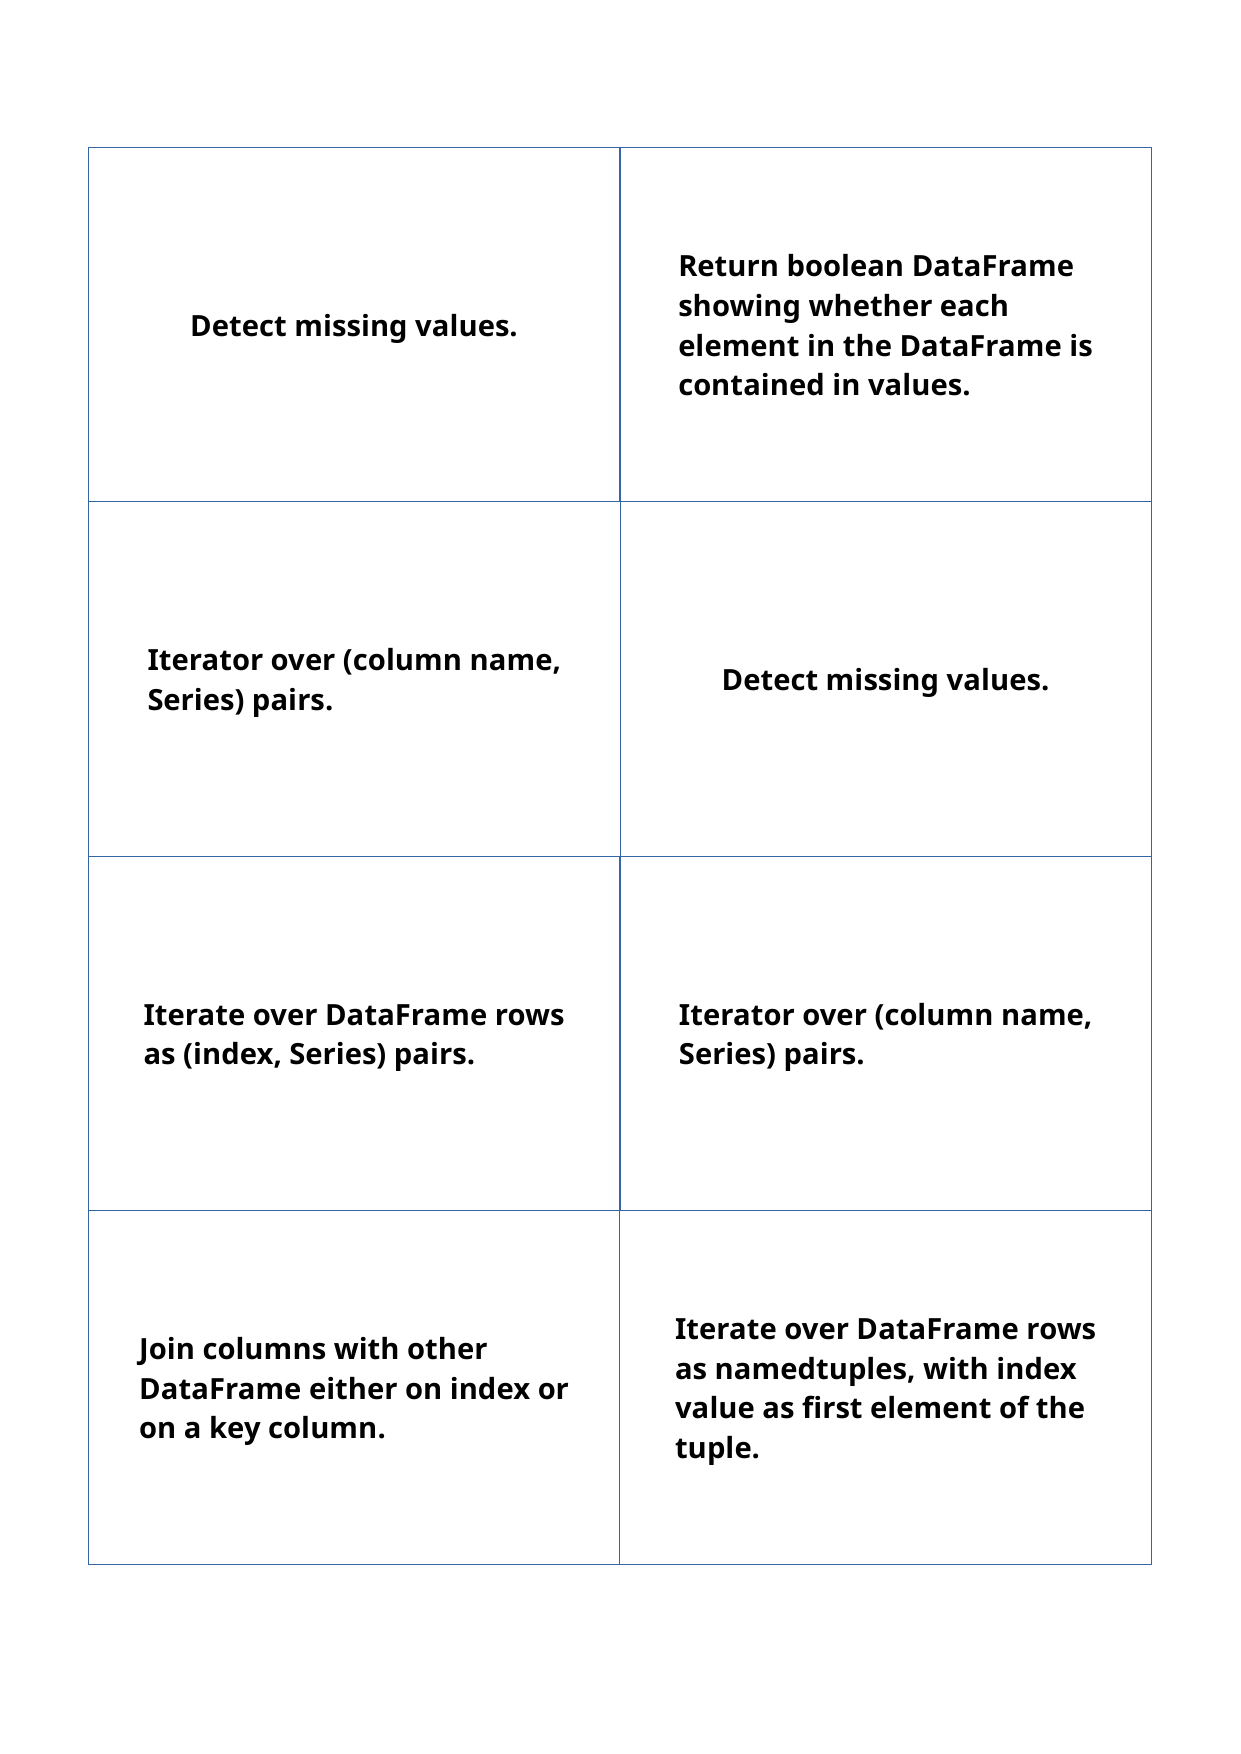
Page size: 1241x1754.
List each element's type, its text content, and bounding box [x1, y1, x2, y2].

text_box Iterator over (column name, Series) pairs. [88, 501, 620, 856]
text_box Iterate over DataFrame rows as (index, Series) pairs. [88, 856, 620, 1210]
text_box Return boolean DataFrame showing whether each element in the DataFrame is contained in values. [620, 147, 1152, 501]
text_box Detect missing values. [88, 147, 620, 501]
text_box Detect missing values. [620, 501, 1152, 856]
text_box Join columns with other DataFrame either on index or on a key column. [88, 1210, 619, 1565]
text_box Iterator over (column name, Series) pairs. [620, 856, 1152, 1210]
text_box Iterate over DataFrame rows as namedtuples, with index value as first element of the tuple. [619, 1210, 1152, 1565]
